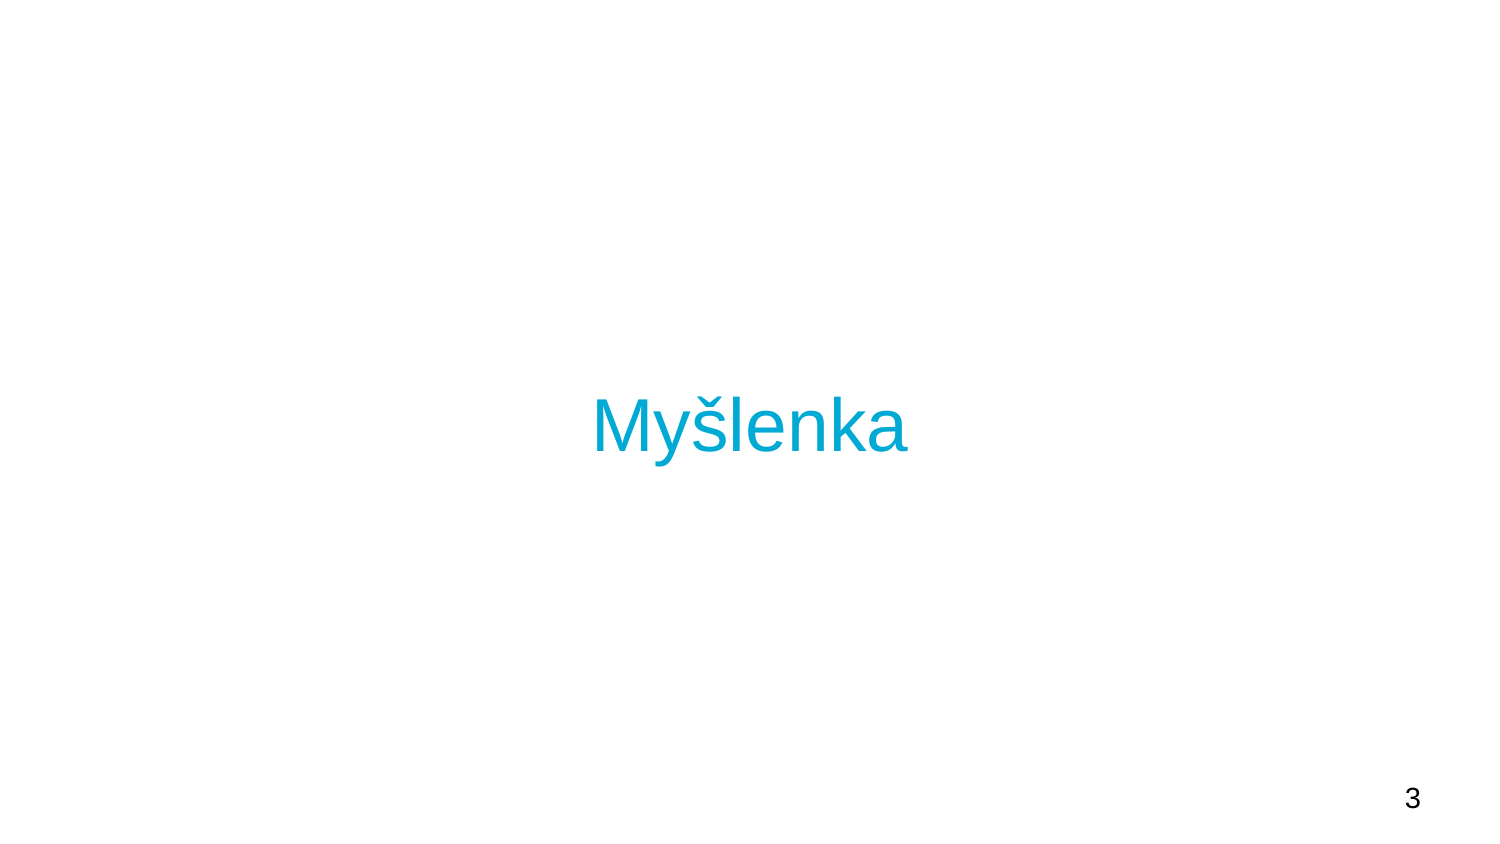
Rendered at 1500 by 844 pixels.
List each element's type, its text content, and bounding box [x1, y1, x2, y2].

title Myšlenka [51, 352, 1449, 491]
slide_number <číslo> [1389, 764, 1480, 830]
